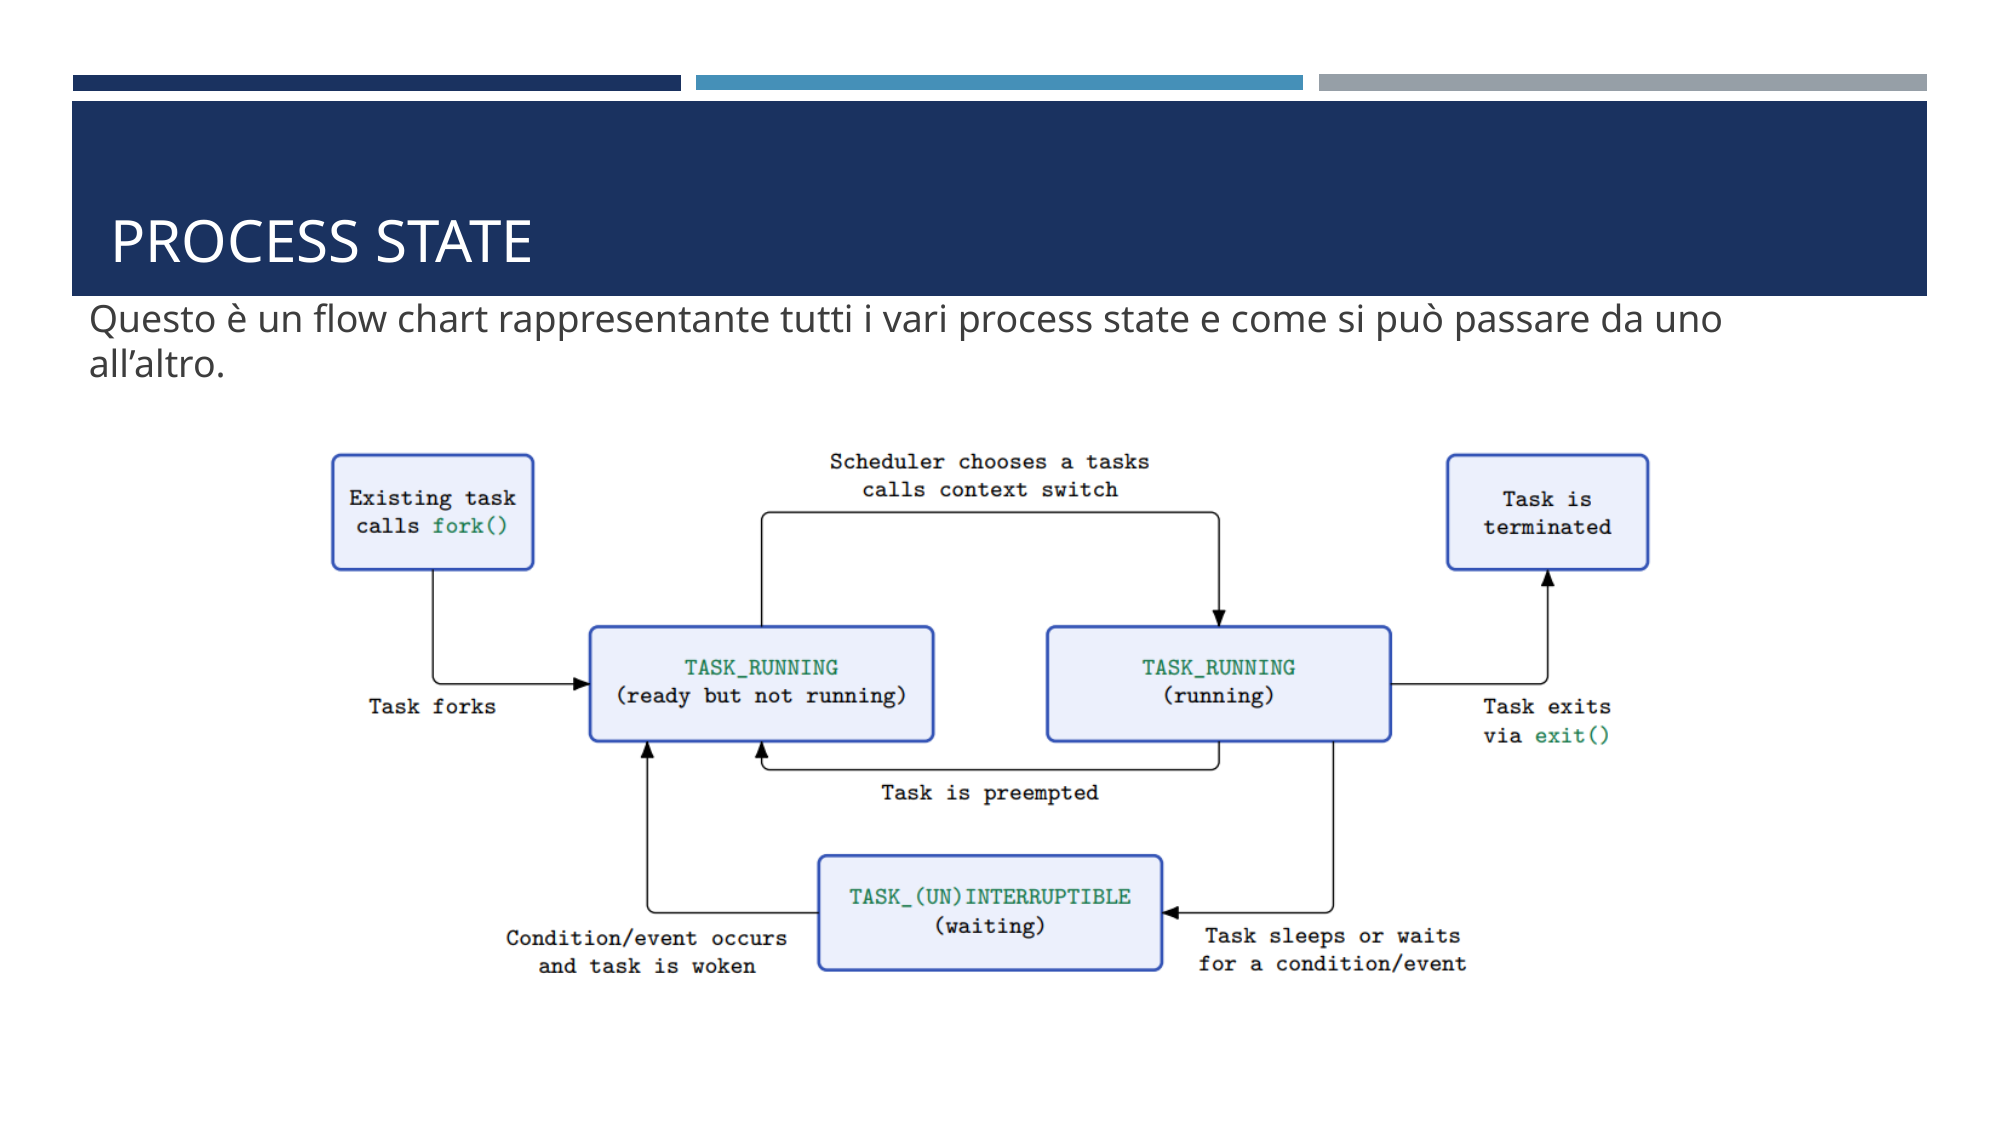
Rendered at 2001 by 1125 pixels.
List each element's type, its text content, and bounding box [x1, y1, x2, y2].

title PROCESS STATE [95, 115, 1905, 282]
picture [297, 415, 1660, 1014]
list Questo è un flow chart rappresentante tutti i vari process state e come si può passare da uno all’altro. [73, 269, 1884, 411]
